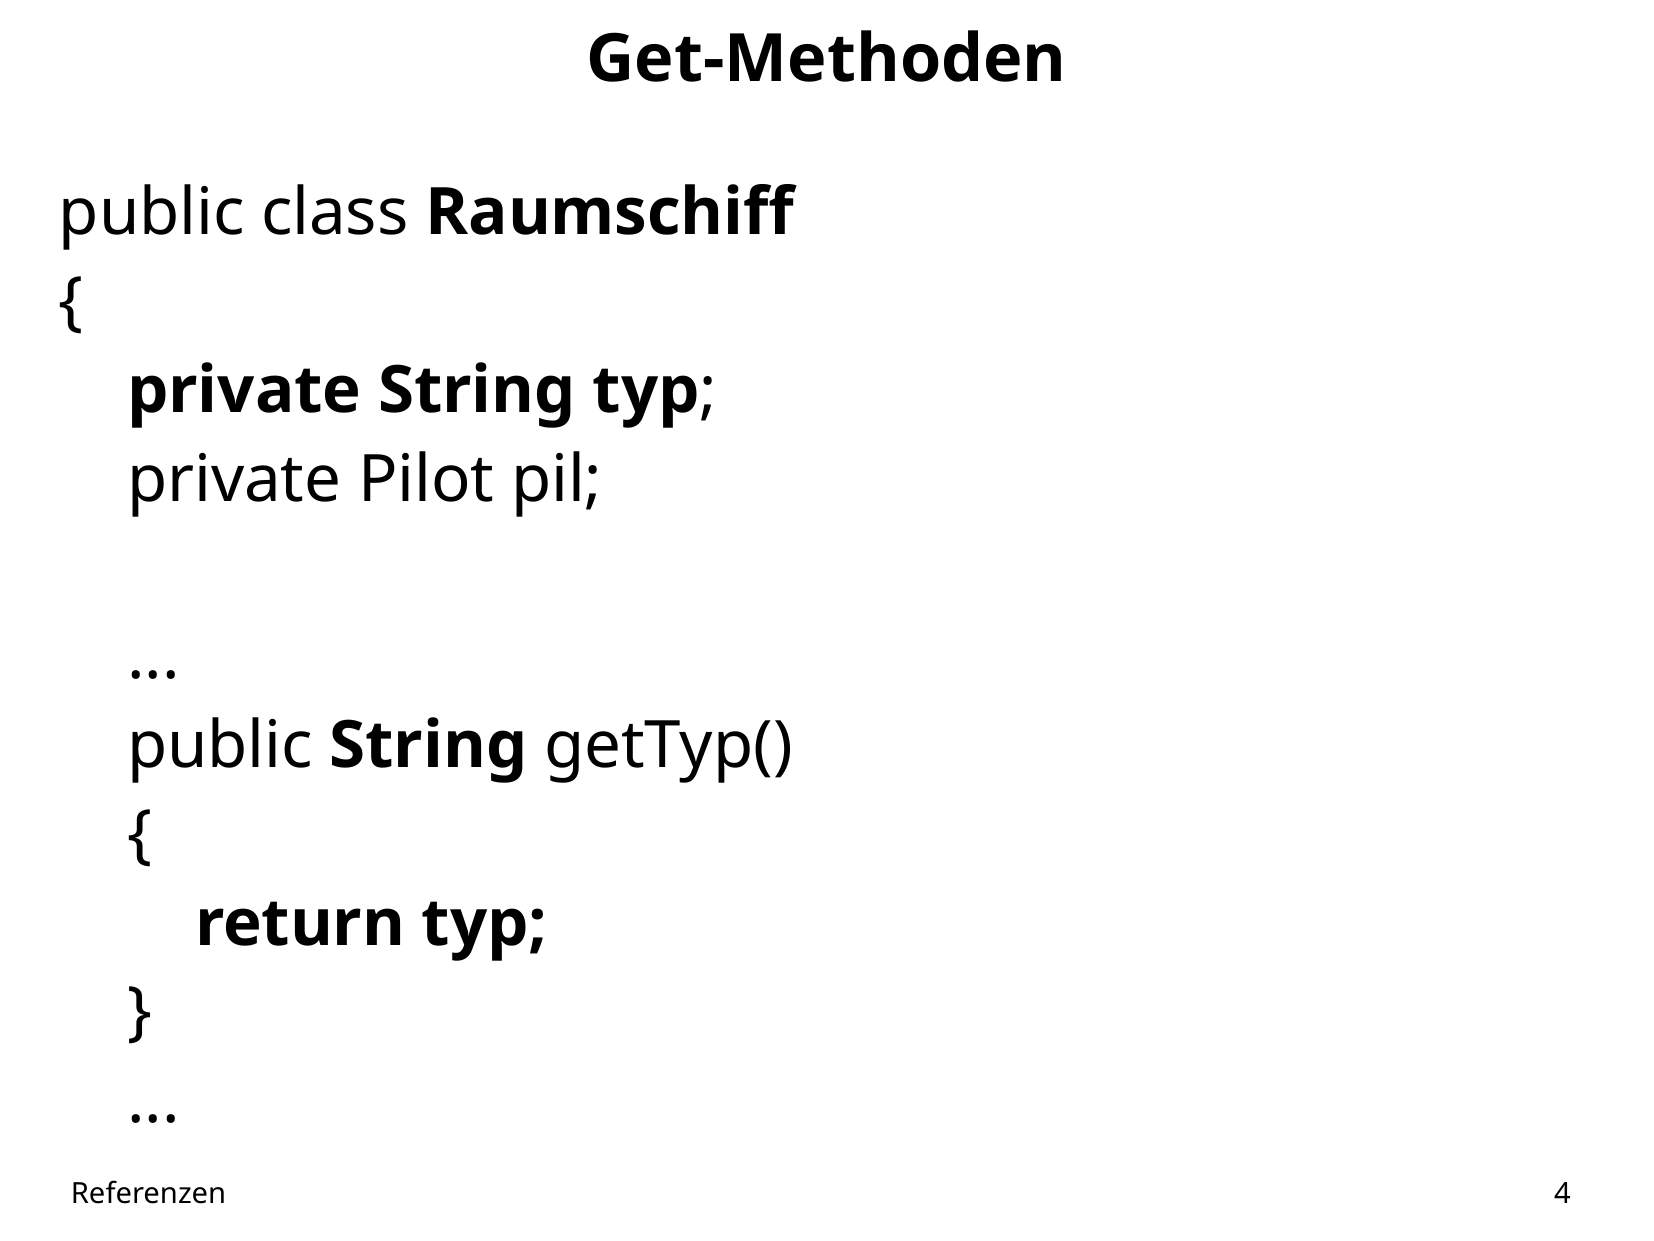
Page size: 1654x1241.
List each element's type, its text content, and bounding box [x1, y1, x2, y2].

list public class Raumschiff { private String typ; private Pilot pil; ... public String getTyp() { return typ; } ... [59, 165, 1630, 1146]
title Get-Methoden [0, 5, 1654, 107]
